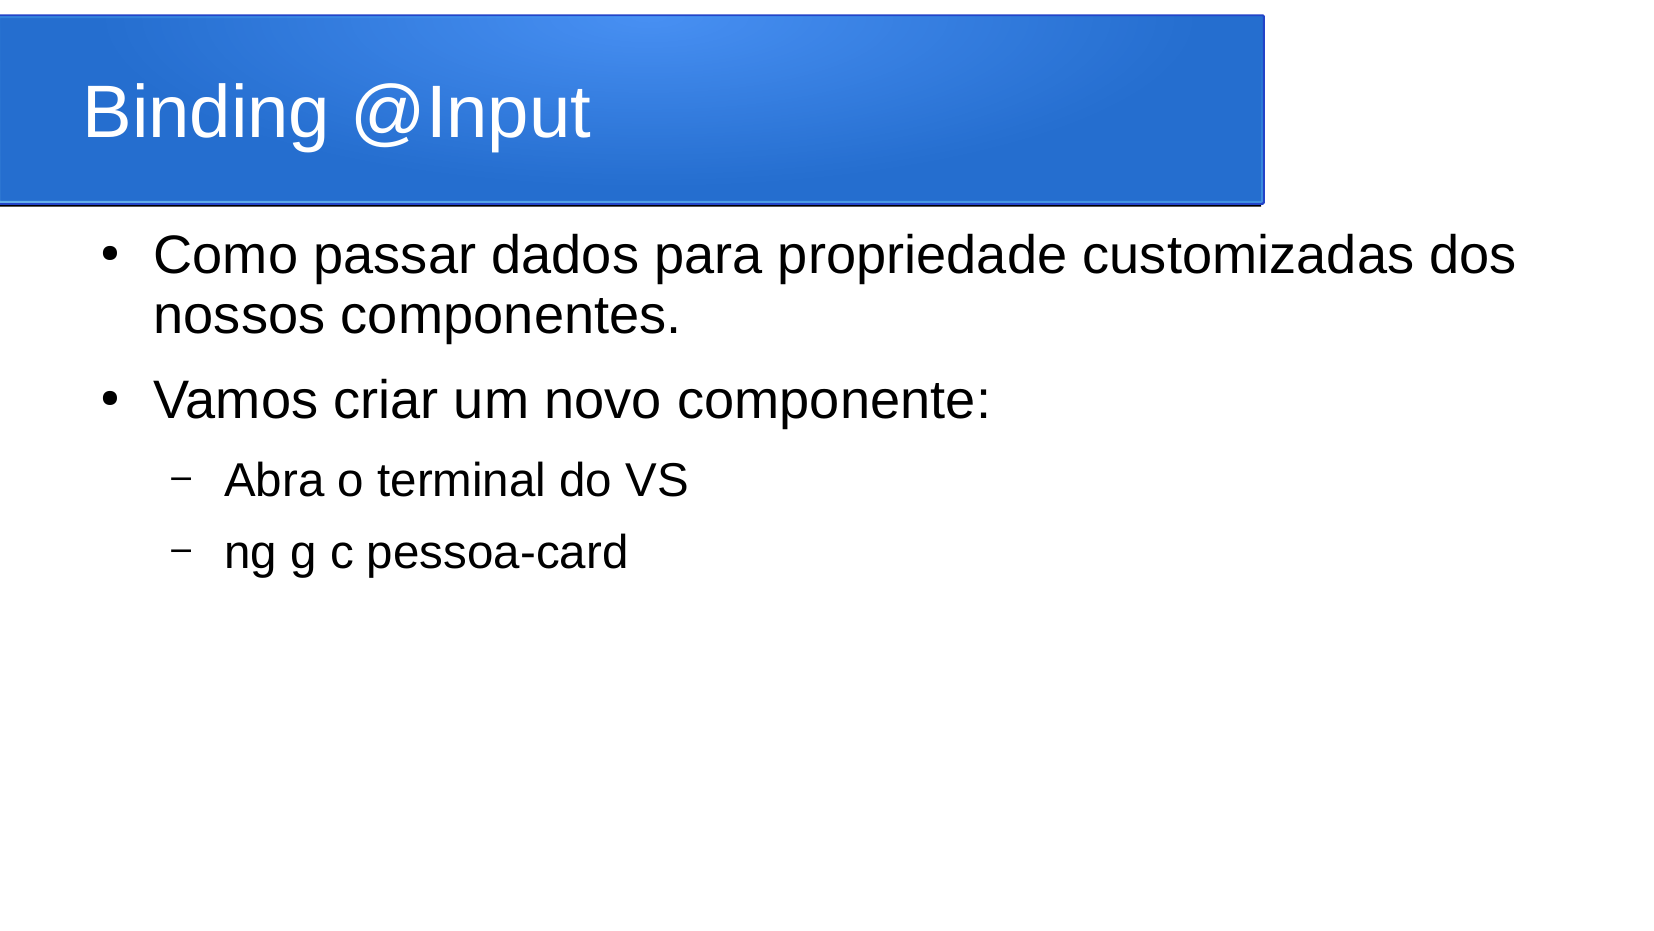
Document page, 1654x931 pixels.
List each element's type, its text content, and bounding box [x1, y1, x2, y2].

title Binding @Input [82, 35, 1235, 189]
list Como passar dados para propriedade customizadas dos nossos componentes. Vamos criar um novo componente: Abra o terminal do VS ng g c pessoa-card [82, 224, 1571, 764]
